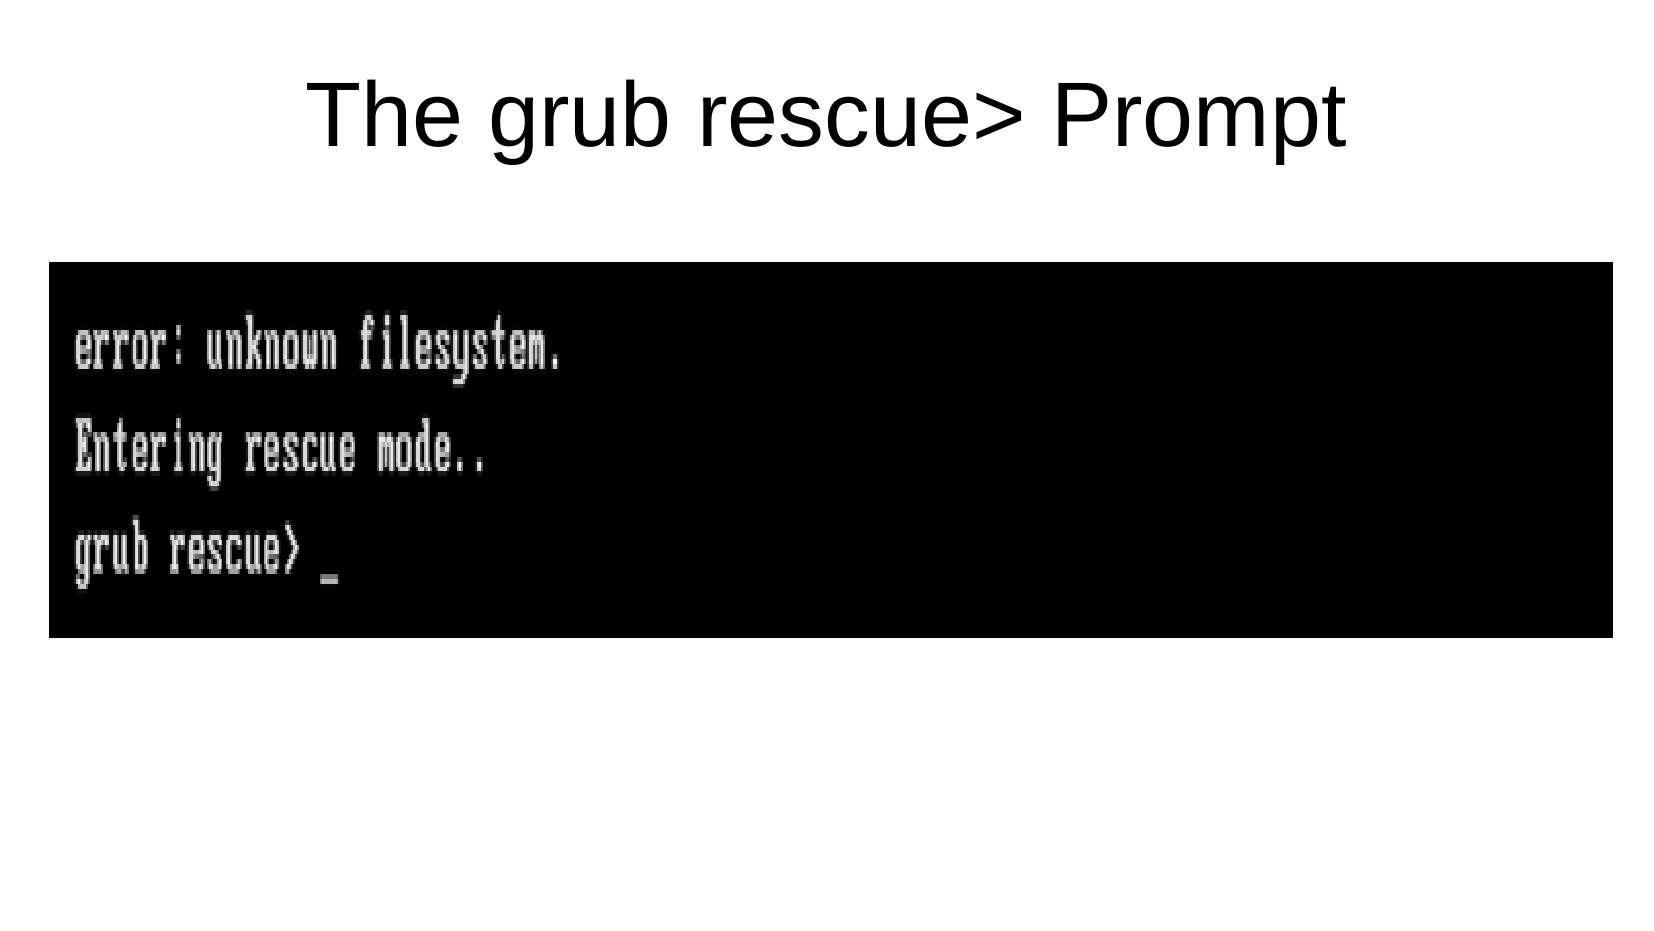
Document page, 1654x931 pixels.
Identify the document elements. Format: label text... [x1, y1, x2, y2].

picture [49, 262, 1613, 638]
title The grub rescue> Prompt [82, 37, 1571, 193]
